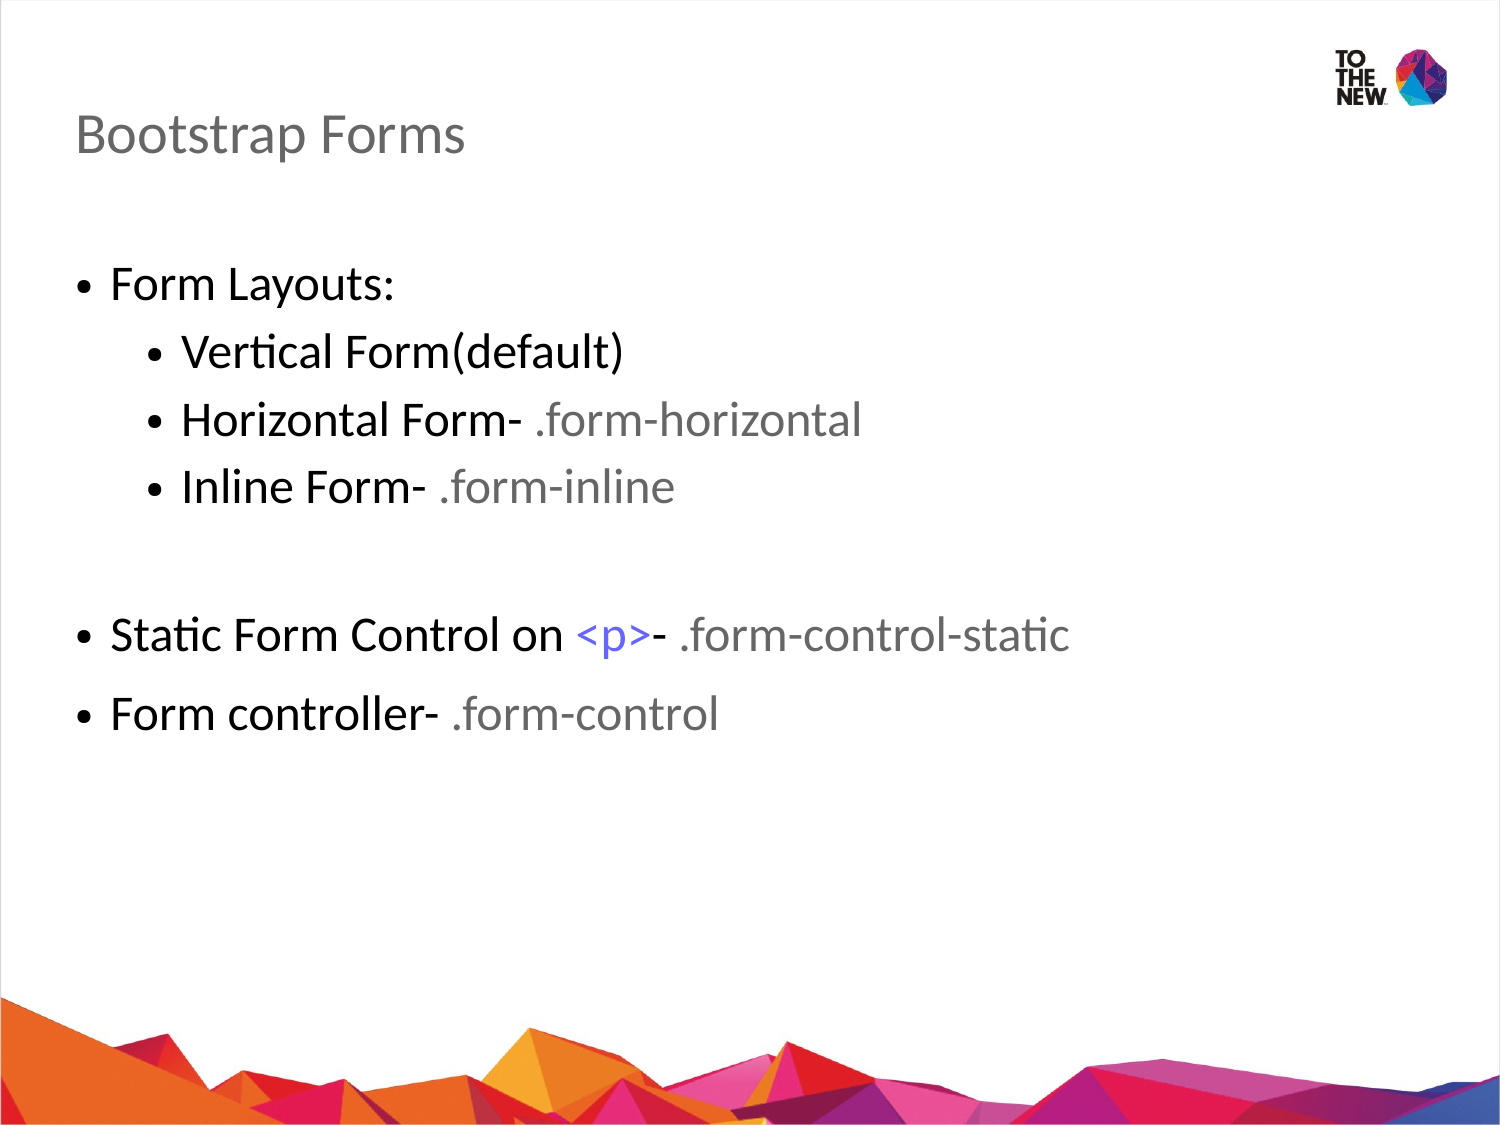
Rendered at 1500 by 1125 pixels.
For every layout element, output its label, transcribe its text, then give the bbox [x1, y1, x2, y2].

picture [0, 0, 1500, 1125]
list Form Layouts: Vertical Form(default) Horizontal Form- .form-horizontal Inline Form- .form-inline Static Form Control on <p>- .form-control-static Form controller- .form-control [75, 263, 1425, 916]
title Bootstrap Forms [75, 44, 1425, 233]
